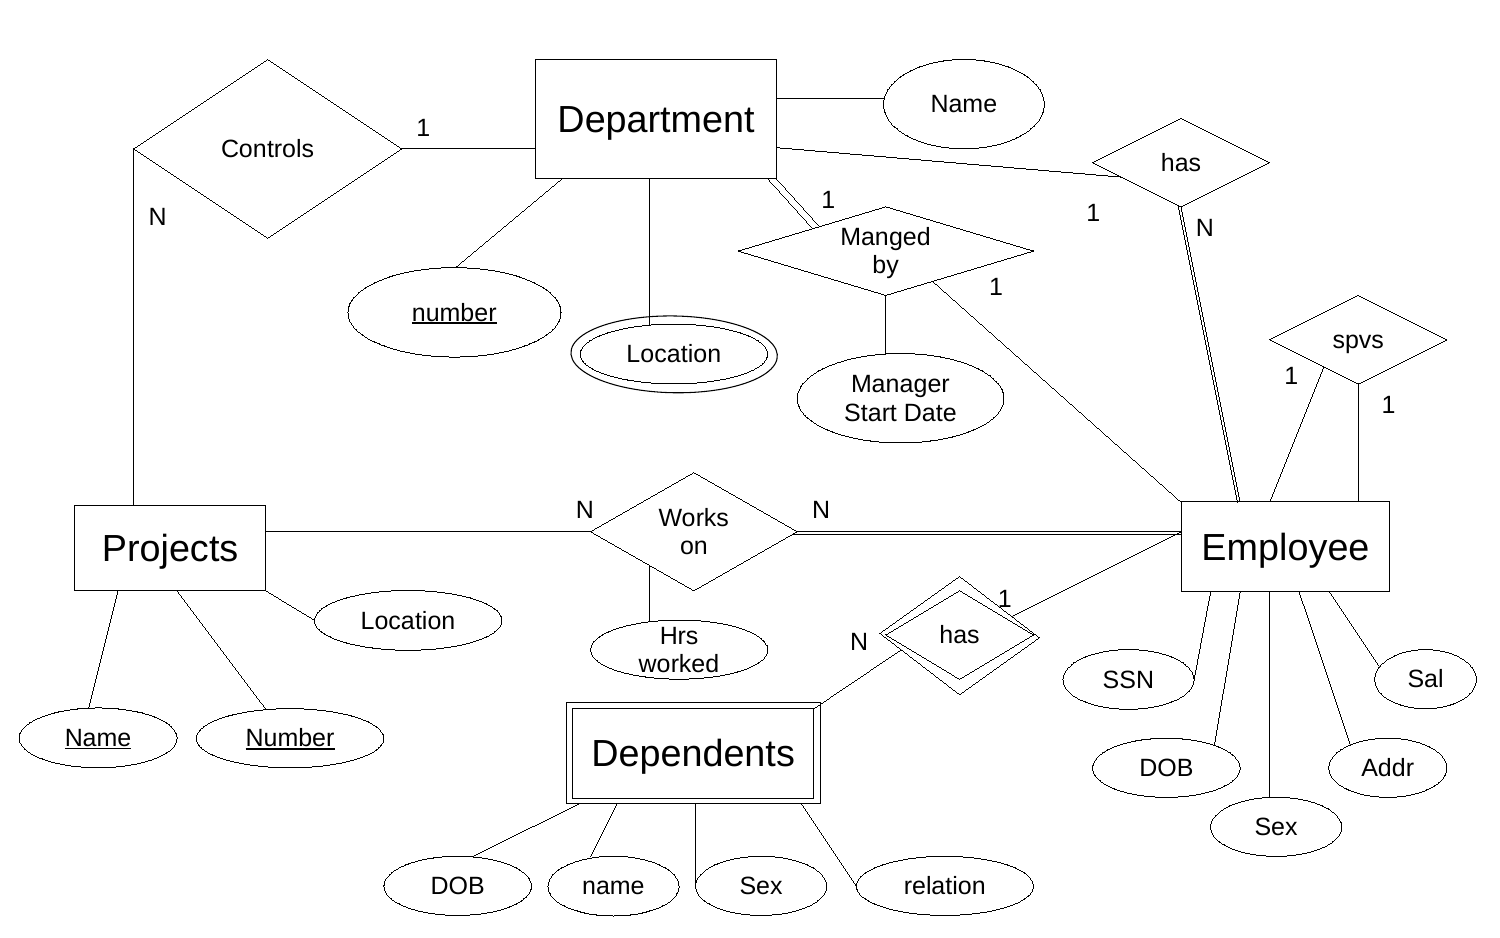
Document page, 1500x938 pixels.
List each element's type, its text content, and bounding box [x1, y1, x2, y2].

text_box N [1181, 206, 1232, 250]
text_box Sex [1210, 797, 1342, 857]
text_box N [561, 488, 612, 532]
text_box Manager Start Date [797, 353, 1004, 443]
text_box has [886, 576, 983, 634]
text_box has [886, 590, 1034, 680]
text_box Location [580, 324, 768, 384]
text_box N [133, 195, 185, 238]
text_box 1 [1071, 191, 1123, 237]
text_box Department [535, 59, 777, 179]
text_box [566, 702, 821, 804]
text_box 1 [401, 105, 452, 149]
text_box Name [19, 707, 178, 768]
text_box SSN [1062, 649, 1195, 710]
text_box Addr [1328, 738, 1447, 798]
text_box has [1092, 118, 1270, 207]
text_box DOB [383, 856, 532, 916]
text_box relation [856, 856, 1034, 916]
text_box number [347, 267, 562, 358]
text_box name [547, 856, 680, 917]
text_box has [886, 621, 1040, 695]
text_box Dependents [572, 708, 814, 799]
text_box Name [883, 59, 1045, 149]
text_box Sal [1374, 649, 1477, 709]
text_box Hrs worked [590, 620, 768, 680]
text_box DOB [1092, 738, 1241, 798]
text_box Sex [695, 856, 827, 916]
text_box 1 [1269, 354, 1321, 400]
text_box Controls [134, 59, 402, 239]
text_box 1 [1366, 383, 1418, 429]
text_box Projects [74, 505, 266, 591]
text_box Location [314, 590, 502, 651]
text_box 1 [983, 577, 1034, 621]
text_box [571, 315, 778, 393]
text_box Number [196, 708, 384, 768]
text_box Employee [1181, 501, 1390, 592]
text_box N [835, 620, 886, 663]
text_box N [797, 488, 848, 532]
text_box Manged by [738, 206, 1034, 296]
text_box Works on [591, 472, 797, 591]
text_box spvs [1269, 295, 1447, 384]
text_box 1 [974, 265, 1025, 311]
text_box 1 [806, 178, 857, 224]
